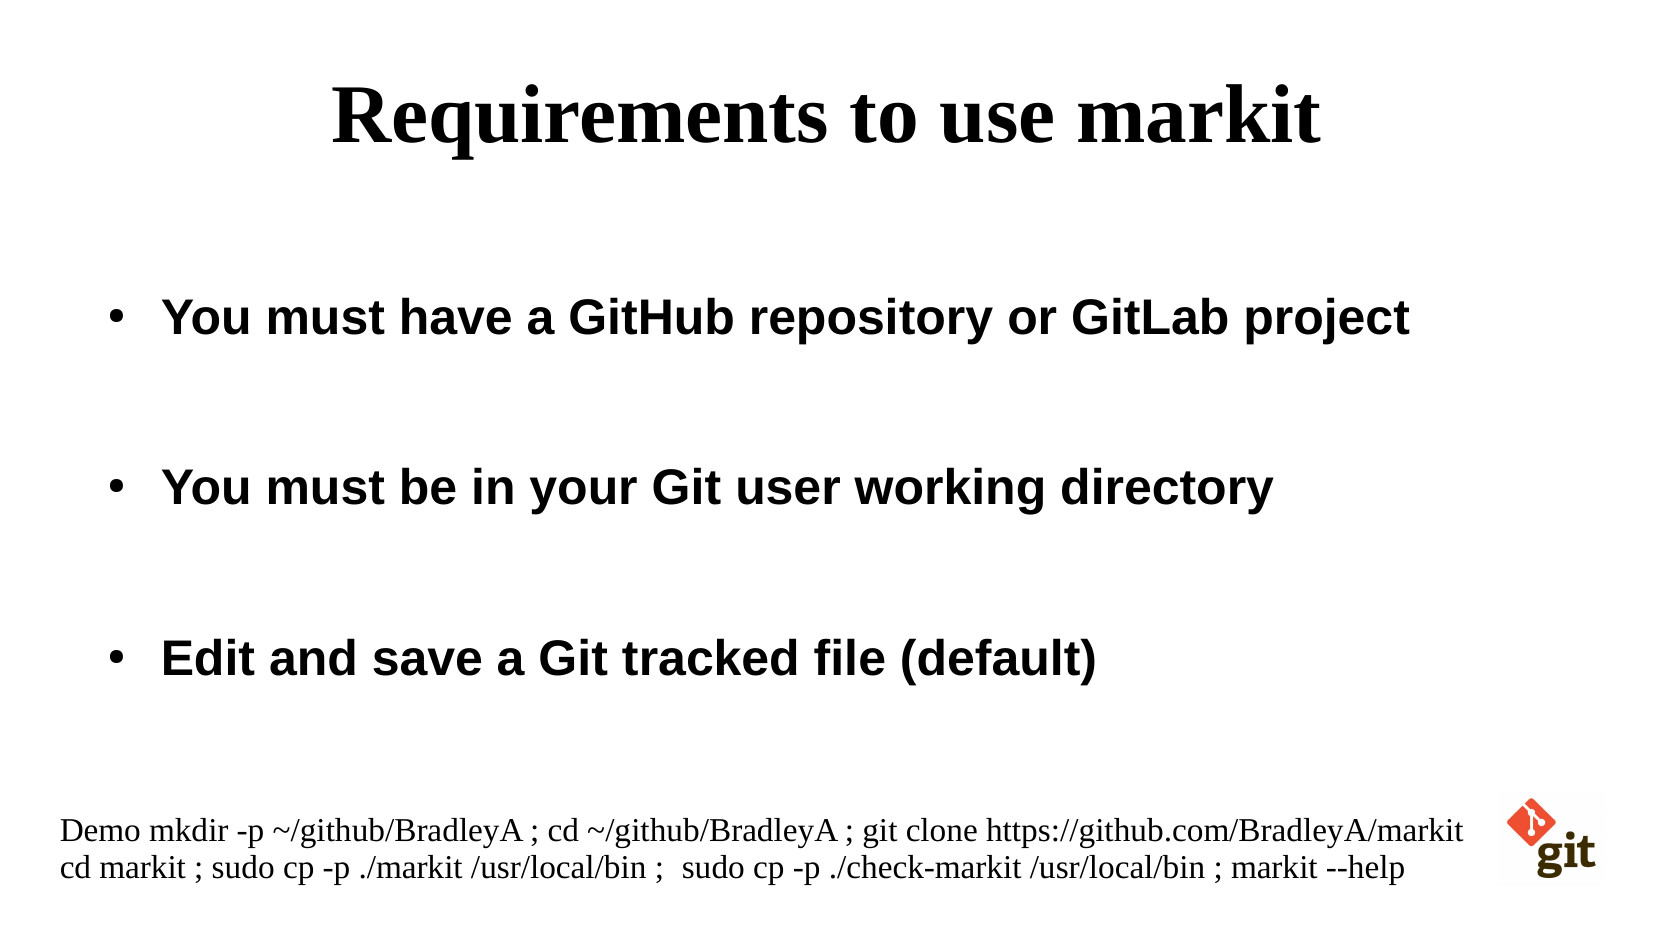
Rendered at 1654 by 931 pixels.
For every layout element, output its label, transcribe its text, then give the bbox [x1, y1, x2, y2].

picture [1497, 789, 1606, 886]
title Requirements to use markit [82, 37, 1571, 193]
text_box Demo mkdir -p ~/github/BradleyA ; cd ~/github/BradleyA ; git clone https://github.com/BradleyA/markit cd markit ; sudo cp -p ./markit /usr/local/bin ; sudo cp -p ./check-markit /usr/local/bin ; markit --help [45, 804, 1501, 910]
list You must have a GitHub repository or GitLab project You must be in your Git user working directory Edit and save a Git tracked file (default) [90, 217, 1571, 758]
